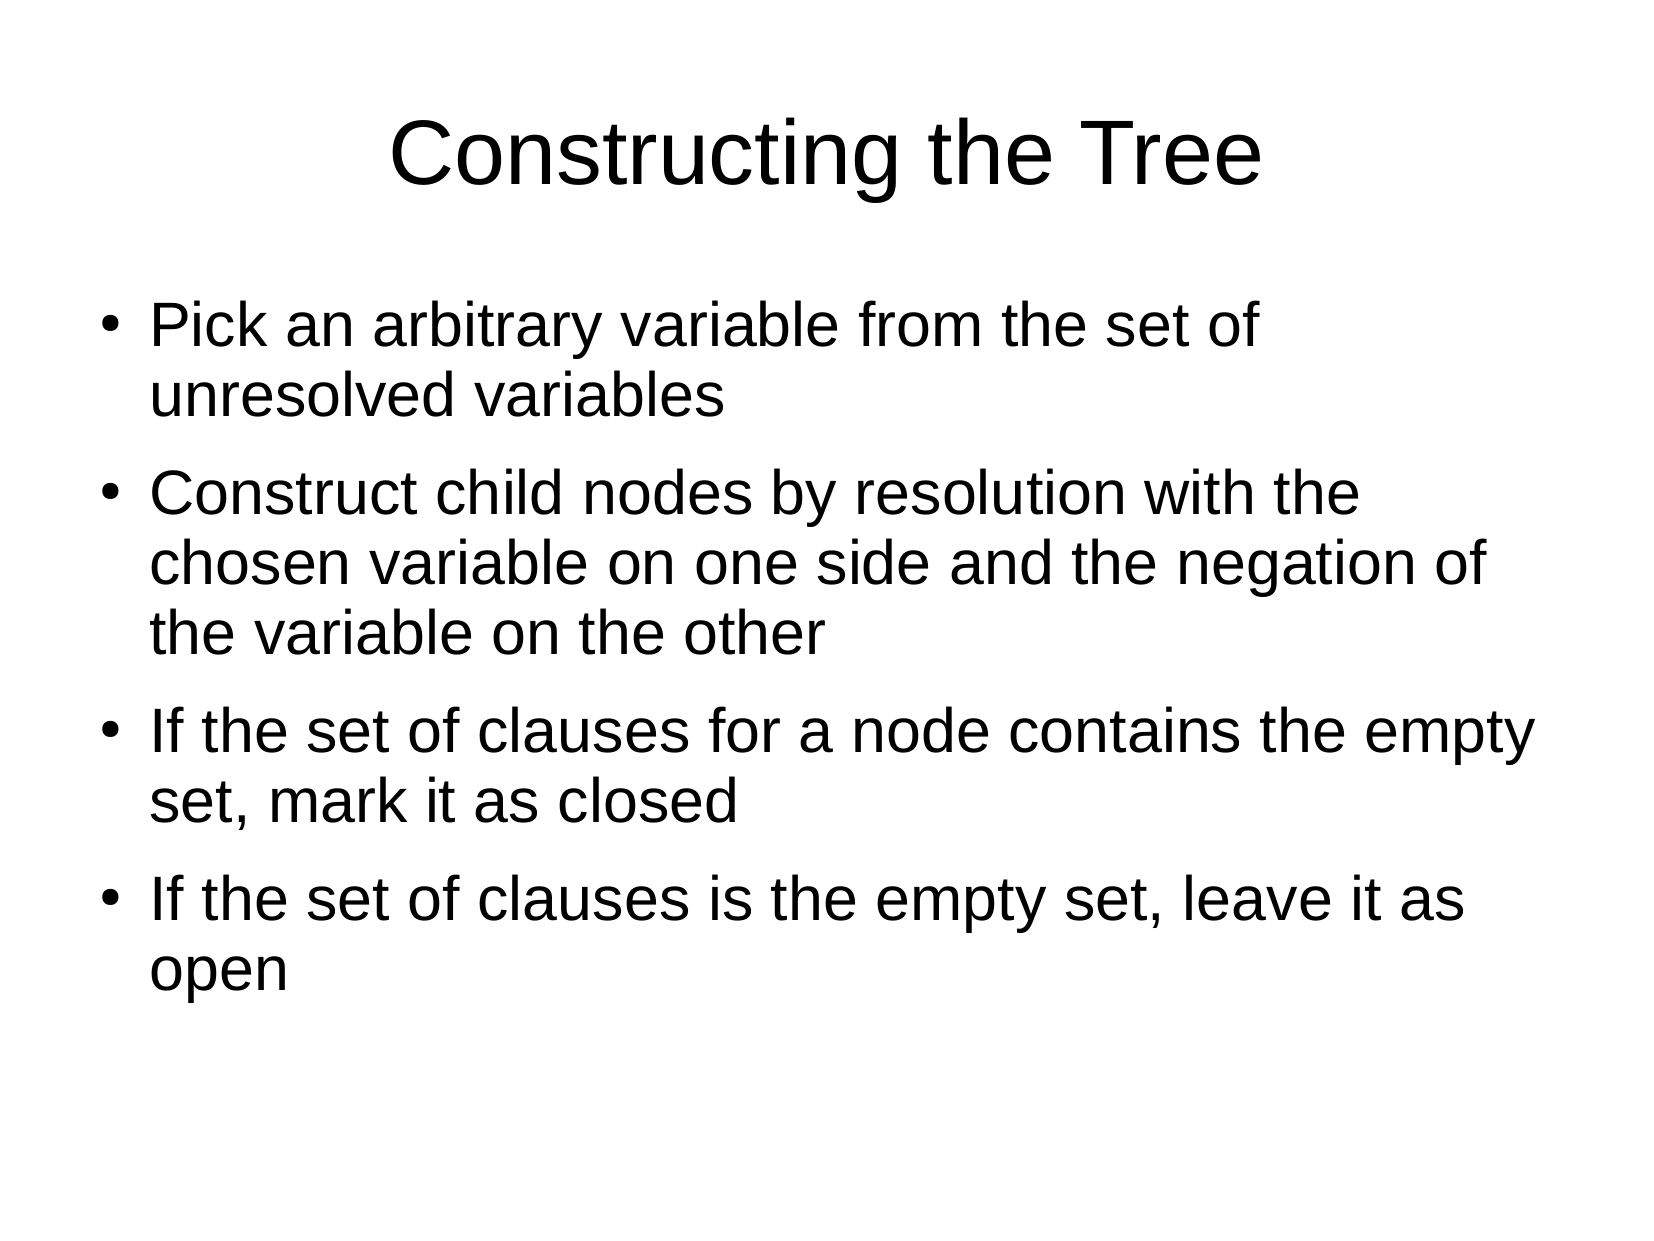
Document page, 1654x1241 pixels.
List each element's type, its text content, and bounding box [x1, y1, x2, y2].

list Pick an arbitrary variable from the set of unresolved variables Construct child nodes by resolution with the chosen variable on one side and the negation of the variable on the other If the set of clauses for a node contains the empty set, mark it as closed If the set of clauses is the empty set, leave it as open [82, 290, 1571, 1010]
title Constructing the Tree [82, 49, 1571, 257]
